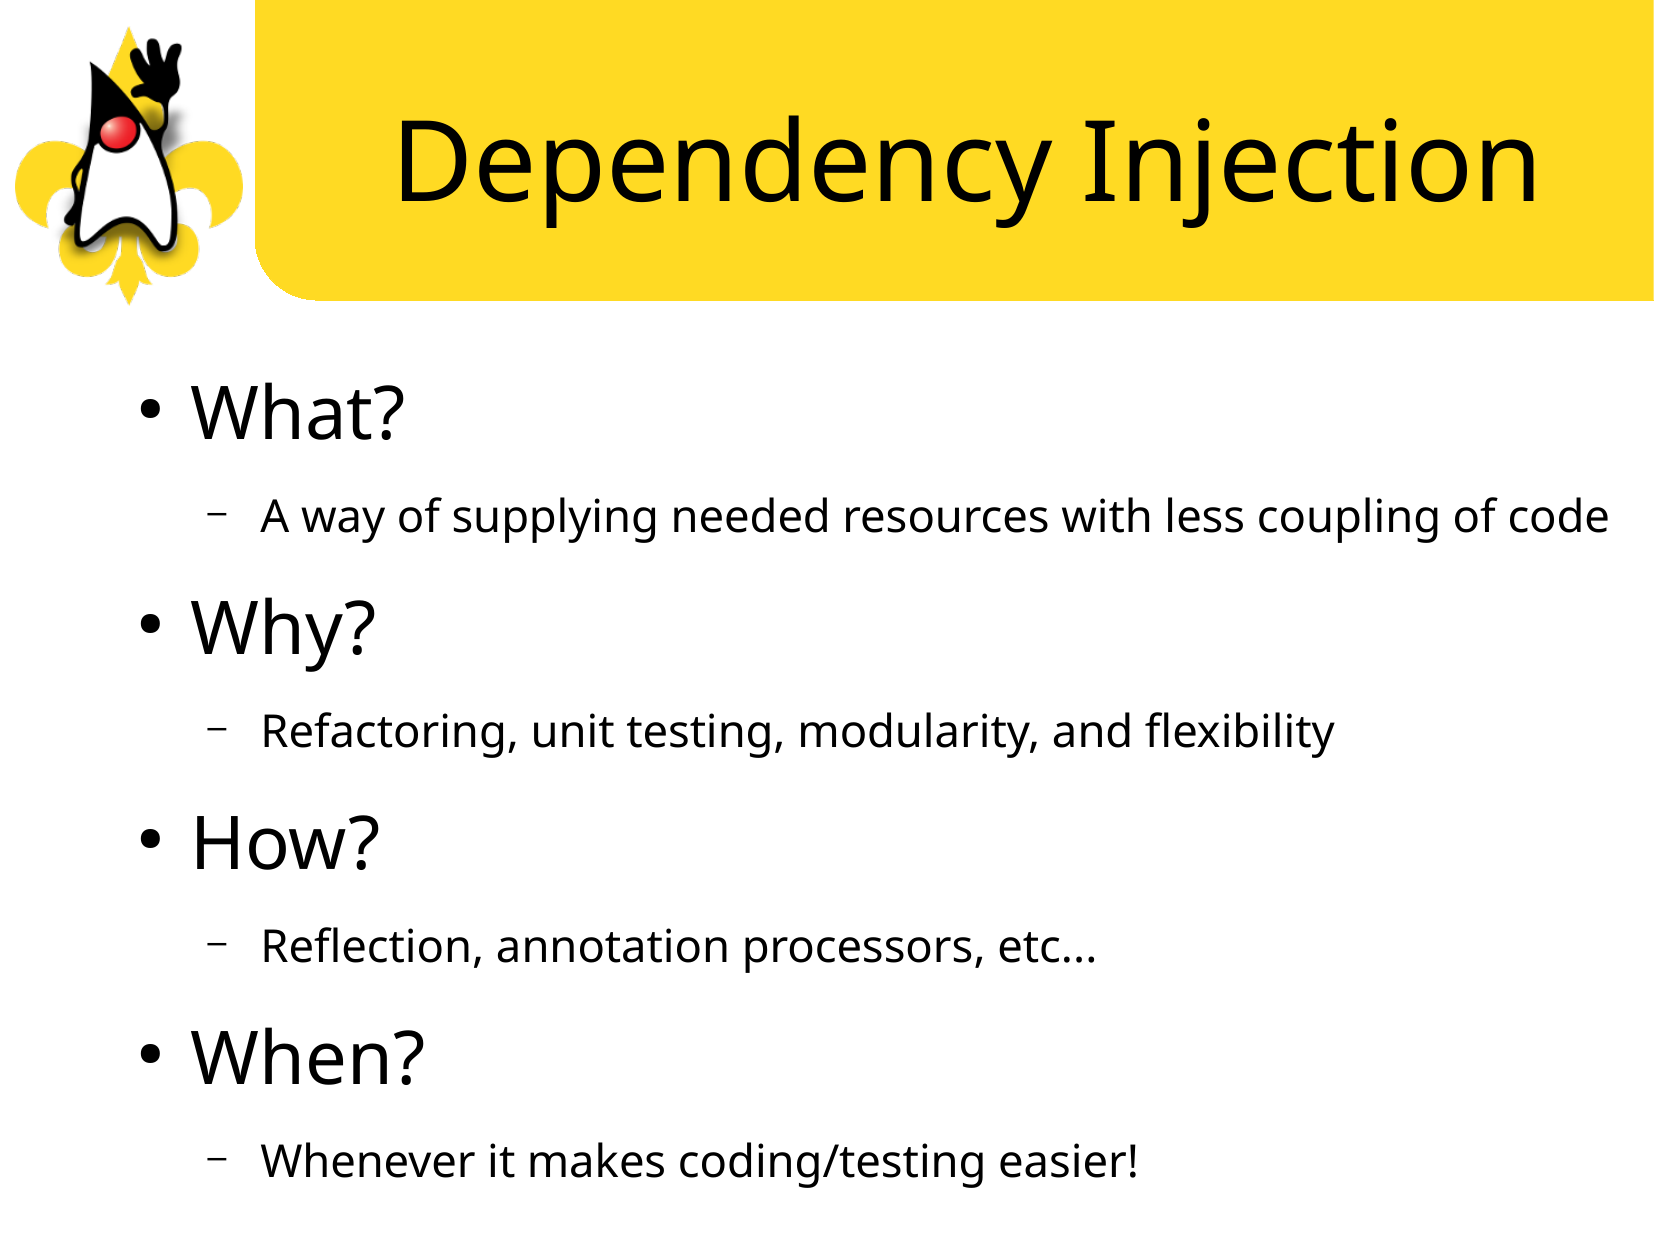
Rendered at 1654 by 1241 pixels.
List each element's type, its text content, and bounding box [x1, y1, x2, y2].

list What? A way of supplying needed resources with less coupling of code Why? Refactoring, unit testing, modularity, and flexibility How? Reflection, annotation processors, etc... When? Whenever it makes coding/testing easier! [120, 360, 1636, 1201]
picture [15, 26, 243, 306]
title Dependency Injection [300, 15, 1636, 301]
